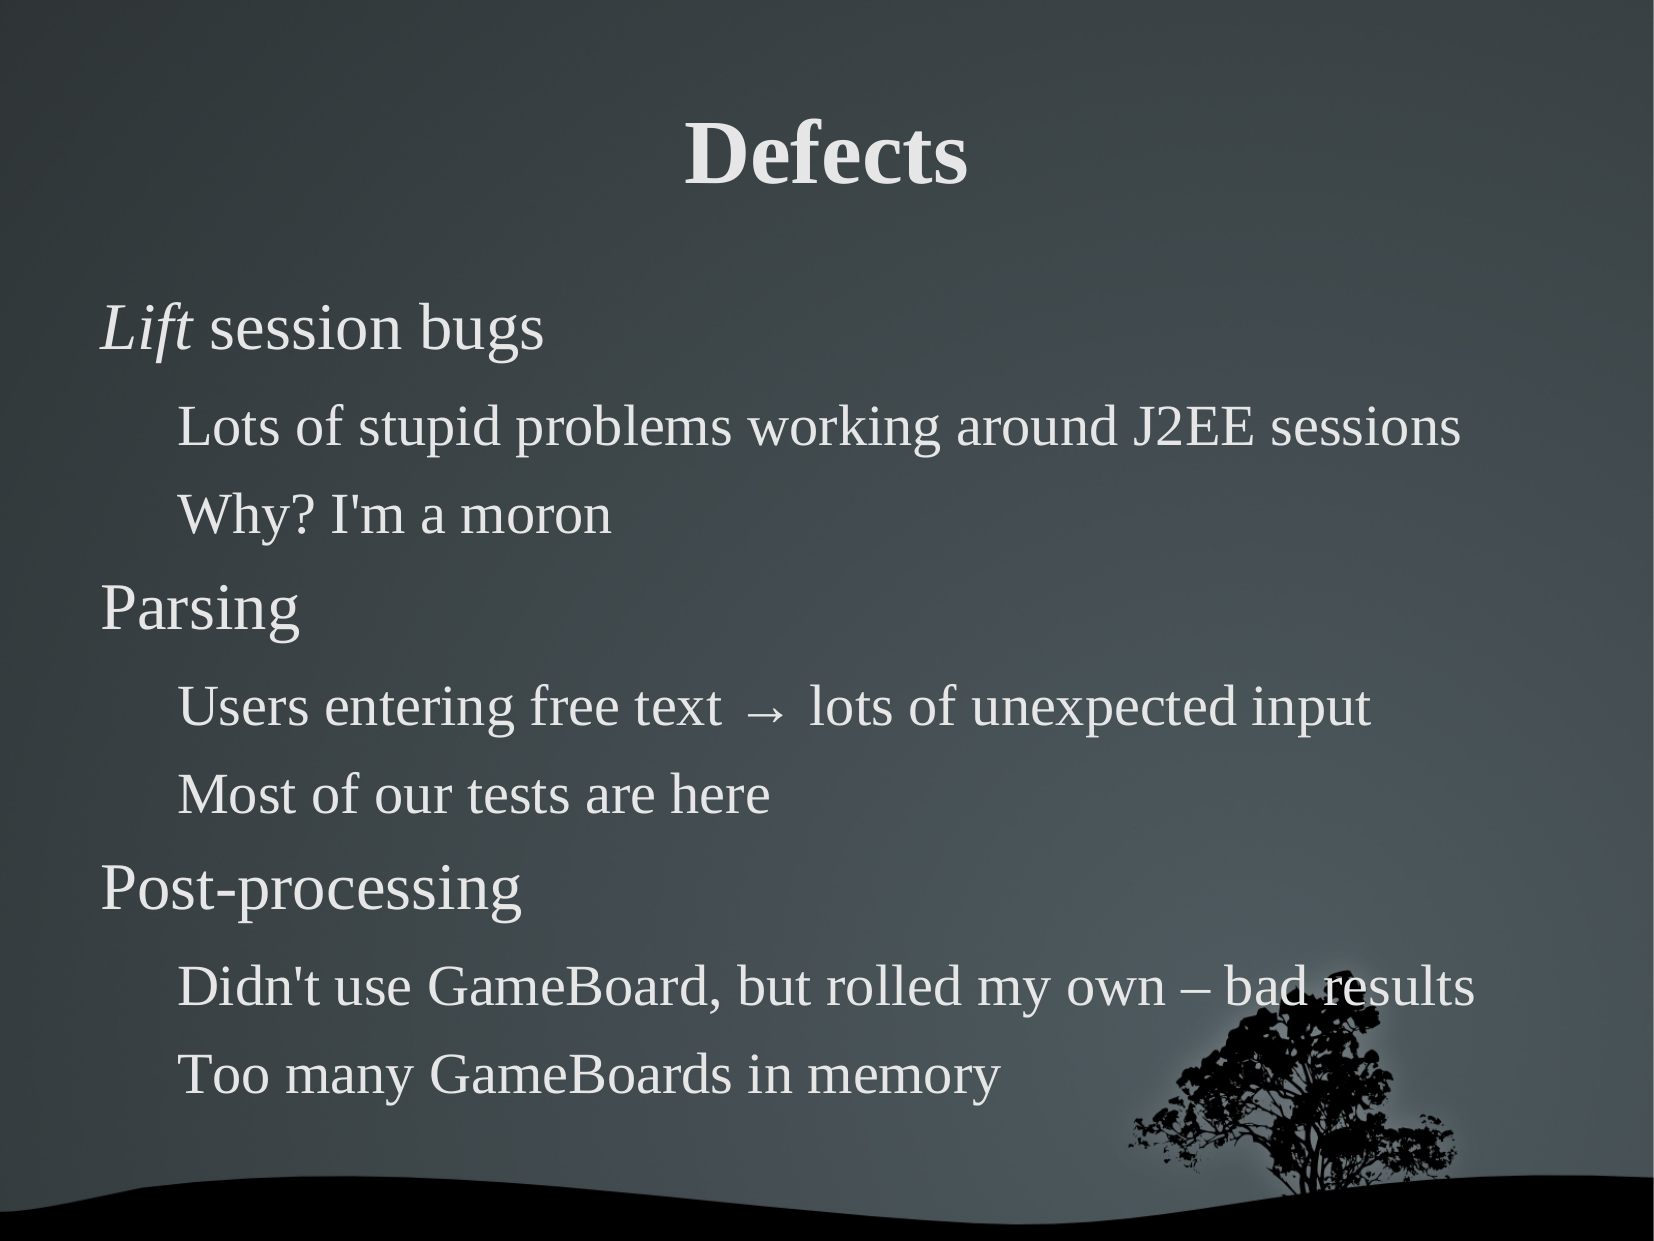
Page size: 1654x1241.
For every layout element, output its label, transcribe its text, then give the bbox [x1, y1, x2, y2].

title Defects [82, 56, 1571, 250]
picture [0, 0, 1654, 1241]
list Lift session bugs Lots of stupid problems working around J2EE sessions Why? I'm a moron Parsing Users entering free text → lots of unexpected input Most of our tests are here Post-processing Didn't use GameBoard, but rolled my own – bad results Too many GameBoards in memory [82, 290, 1571, 1163]
